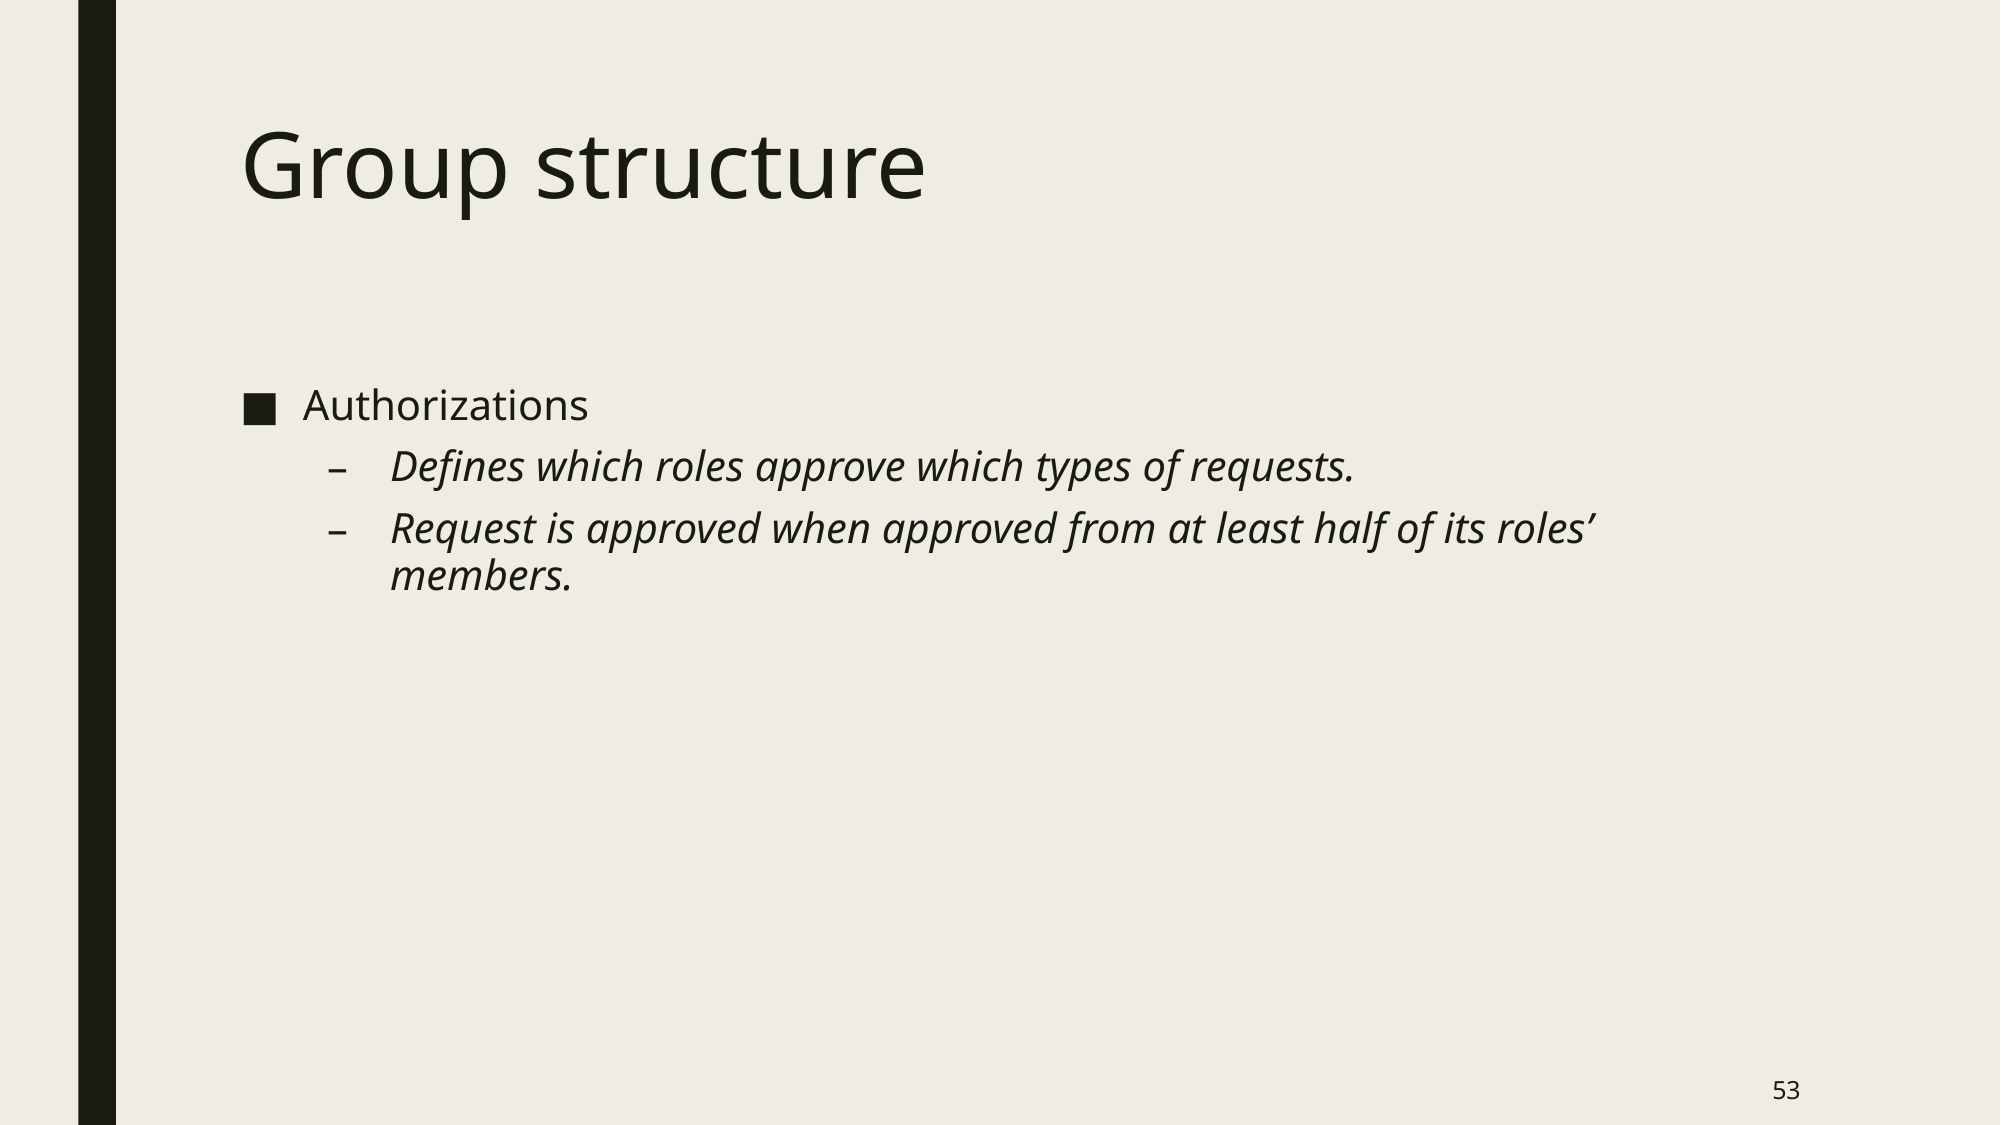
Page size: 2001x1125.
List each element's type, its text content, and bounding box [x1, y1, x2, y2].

title Group structure [225, 112, 1800, 357]
slide_number <number> [1553, 1058, 1816, 1125]
list Authorizations Defines which roles approve which types of requests. Request is approved when approved from at least half of its roles’ members. [225, 375, 1800, 963]
